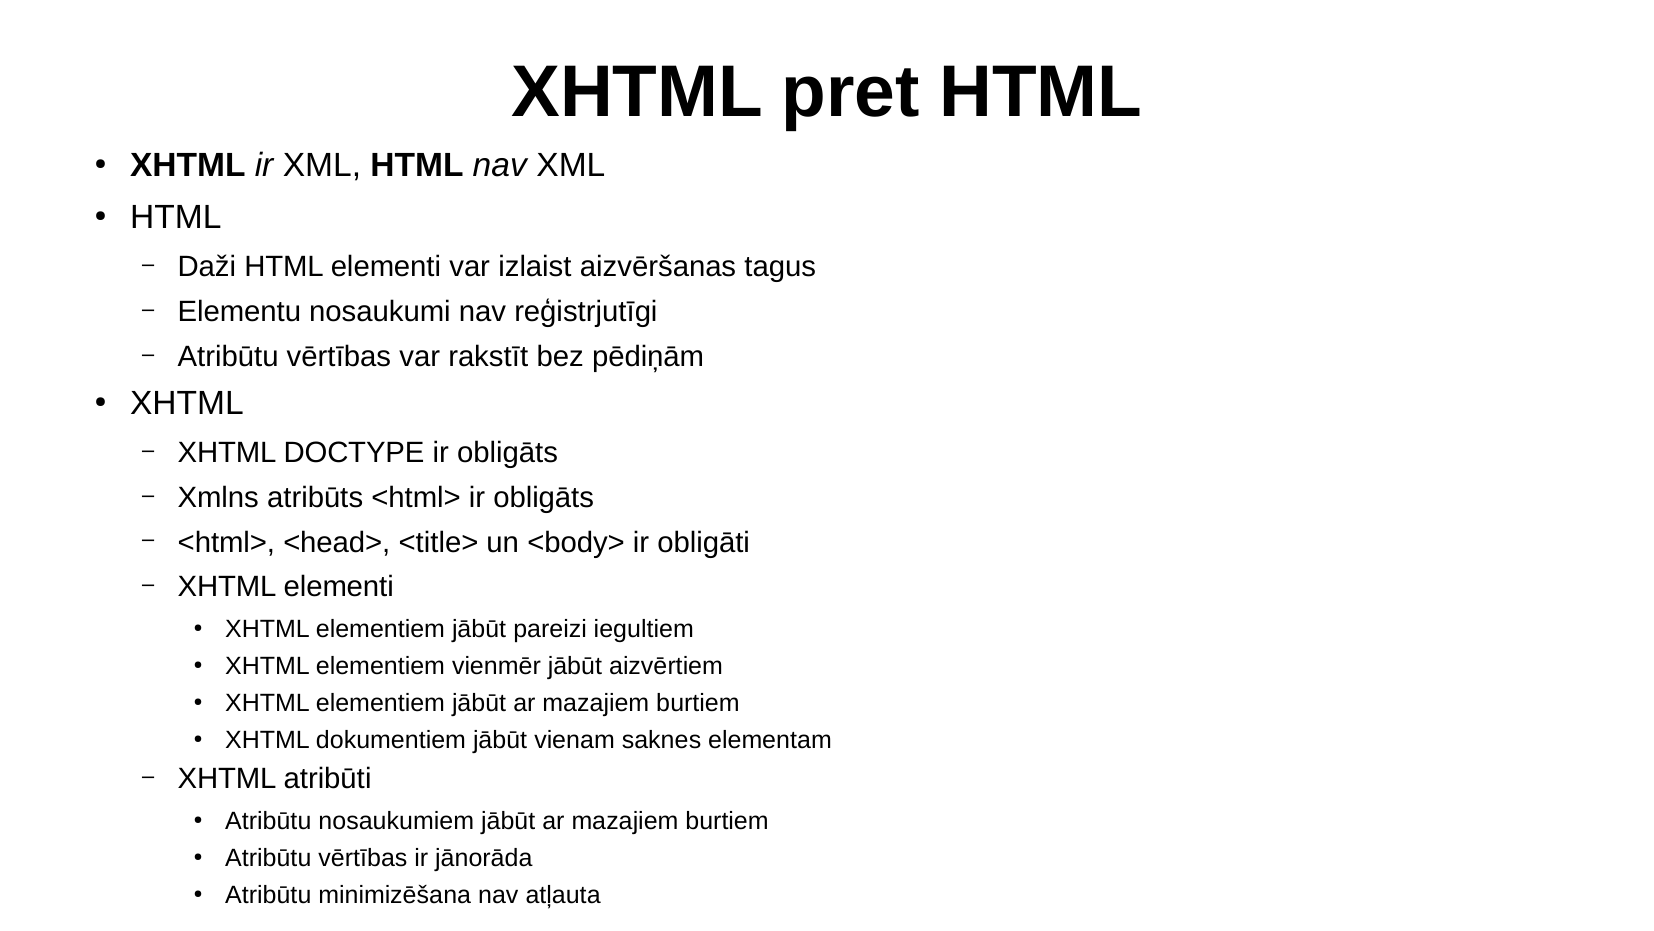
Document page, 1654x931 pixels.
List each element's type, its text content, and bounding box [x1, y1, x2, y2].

title XHTML pret HTML [82, 37, 1571, 146]
list XHTML ir XML, HTML nav XML HTML Daži HTML elementi var izlaist aizvēršanas tagus Elementu nosaukumi nav reģistrjutīgi Atribūtu vērtības var rakstīt bez pēdiņām XHTML XHTML DOCTYPE ir obligāts Xmlns atribūts <html> ir obligāts <html>, <head>, <title> un <body> ir obligāti XHTML elementi XHTML elementiem jābūt pareizi iegultiem XHTML elementiem vienmēr jābūt aizvērtiem XHTML elementiem jābūt ar mazajiem burtiem XHTML dokumentiem jābūt vienam saknes elementam XHTML atribūti Atribūtu nosaukumiem jābūt ar mazajiem burtiem Atribūtu vērtības ir jānorāda Atribūtu minimizēšana nav atļauta [82, 146, 1619, 913]
